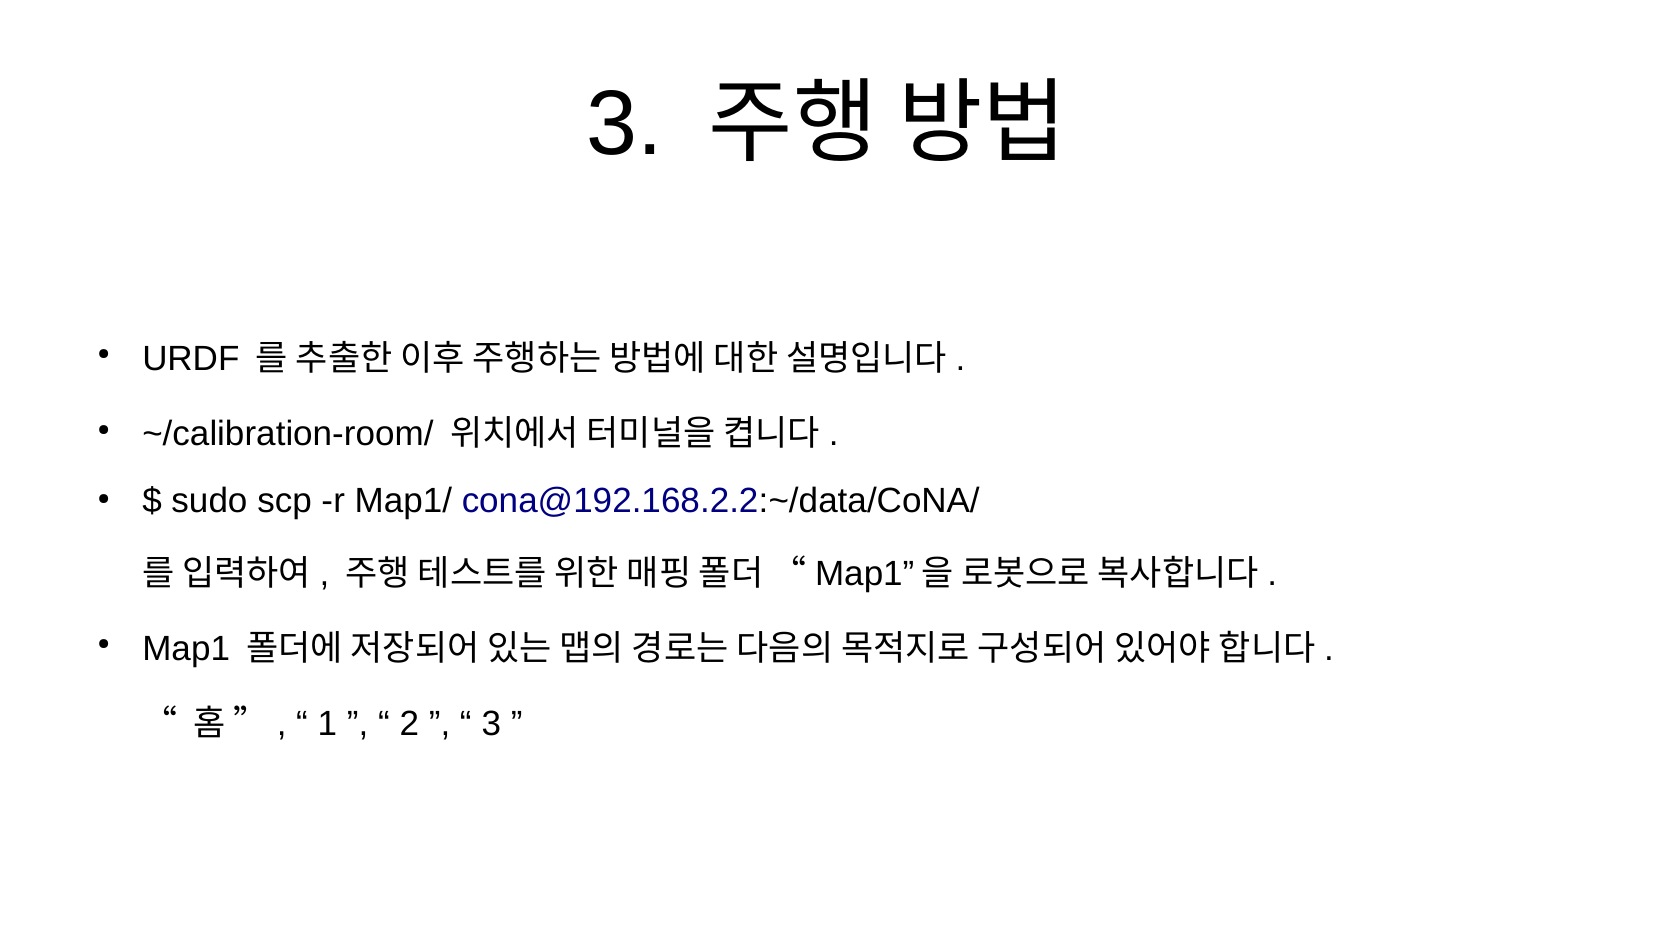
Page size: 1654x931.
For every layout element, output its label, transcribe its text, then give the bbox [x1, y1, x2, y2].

list URDF 를 추출한 이후 주행하는 방법에 대한 설명입니다. ~/calibration-room/ 위치에서 터미널을 켭니다. $ sudo scp -r Map1/ cona@192.168.2.2:~/data/CoNA/ 를 입력하여, 주행 테스트를 위한 매핑 폴더 “Map1”을 로봇으로 복사합니다. Map1 폴더에 저장되어 있는 맵의 경로는 다음의 목적지로 구성되어 있어야 합니다. “ 홈 ”, “ 1 ”, “ 2 ”, “ 3 ” [82, 330, 1571, 751]
title 3. 주행 방법 [82, 37, 1571, 193]
